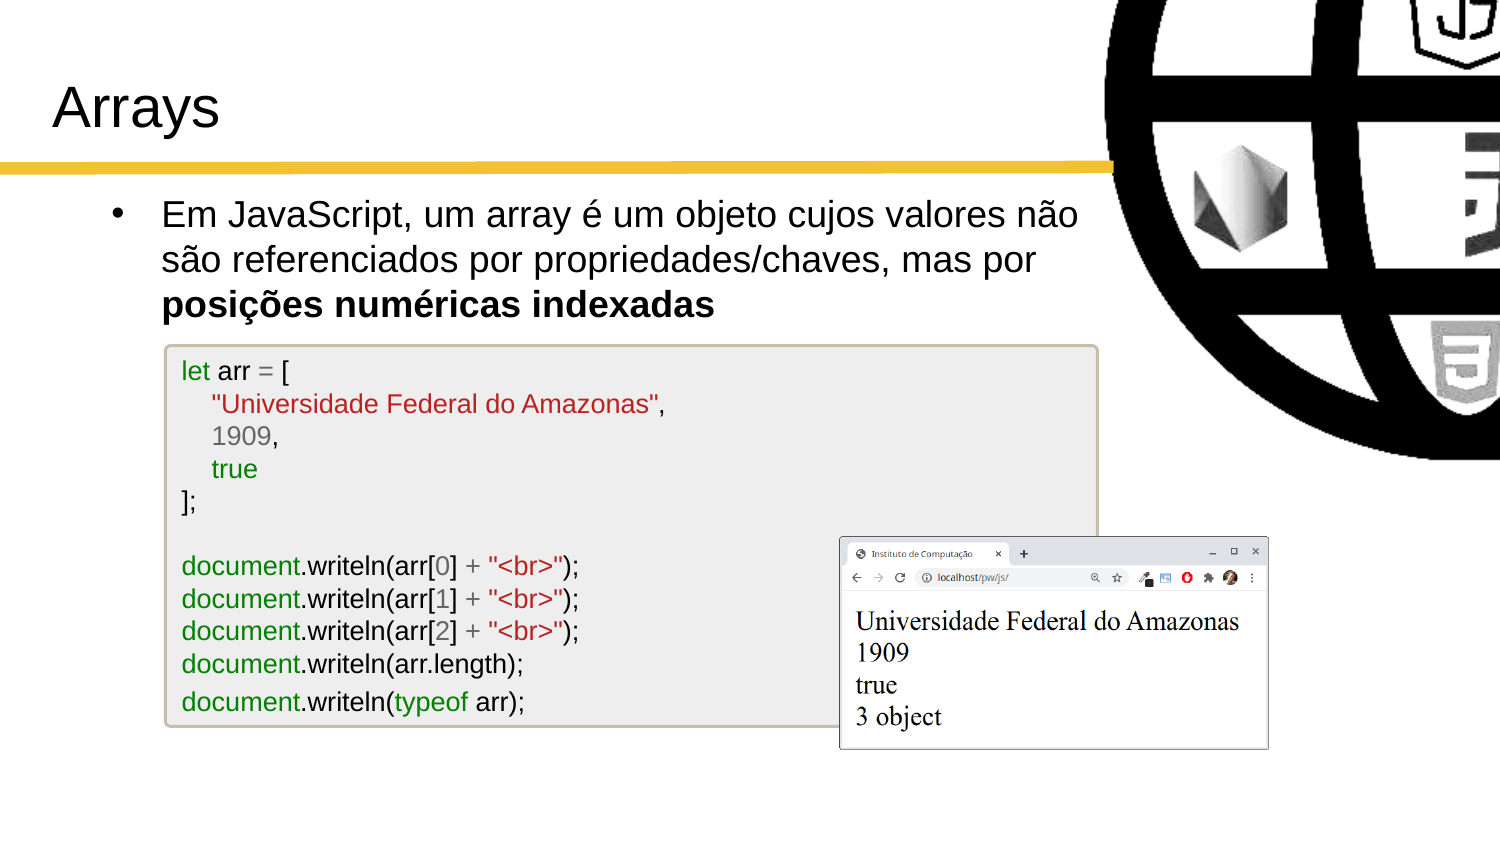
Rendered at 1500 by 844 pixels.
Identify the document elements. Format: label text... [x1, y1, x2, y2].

text_box let arr = [ "Universidade Federal do Amazonas", 1909, true ]; document.writeln(arr[0] + "<br>"); document.writeln(arr[1] + "<br>"); document.writeln(arr[2] + "<br>"); document.writeln(arr.length); document.writeln(typeof arr); [165, 345, 1098, 727]
picture [839, 536, 1269, 750]
picture [1078, 0, 1500, 532]
text_box Em JavaScript, um array é um objeto cujos valores não são referenciados por propriedades/chaves, mas por posições numéricas indexadas [89, 182, 1117, 790]
text_box Arrays [37, 33, 1463, 175]
